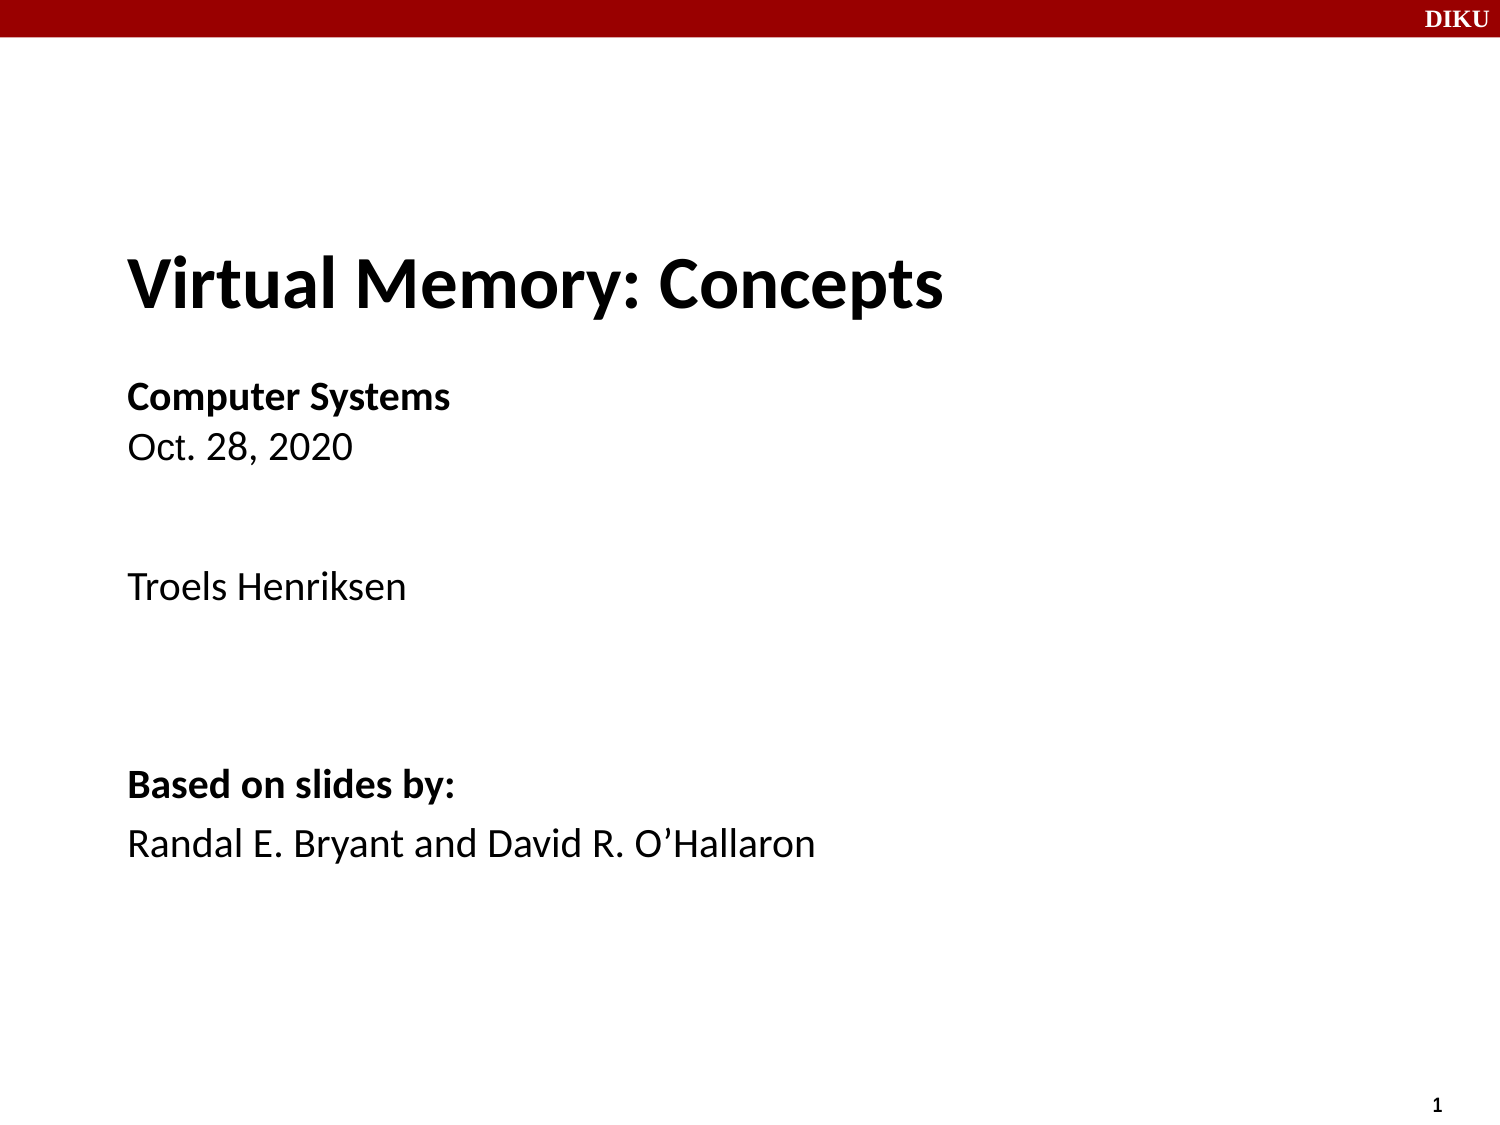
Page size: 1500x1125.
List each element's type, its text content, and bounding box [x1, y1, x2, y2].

text_box Virtual Memory: Concepts Computer Systems Oct. 28, 2020 Troels Henriksen [112, 280, 1388, 563]
text_box Based on slides by: Randal E. Bryant and David R. O’Hallaron [112, 749, 1373, 925]
